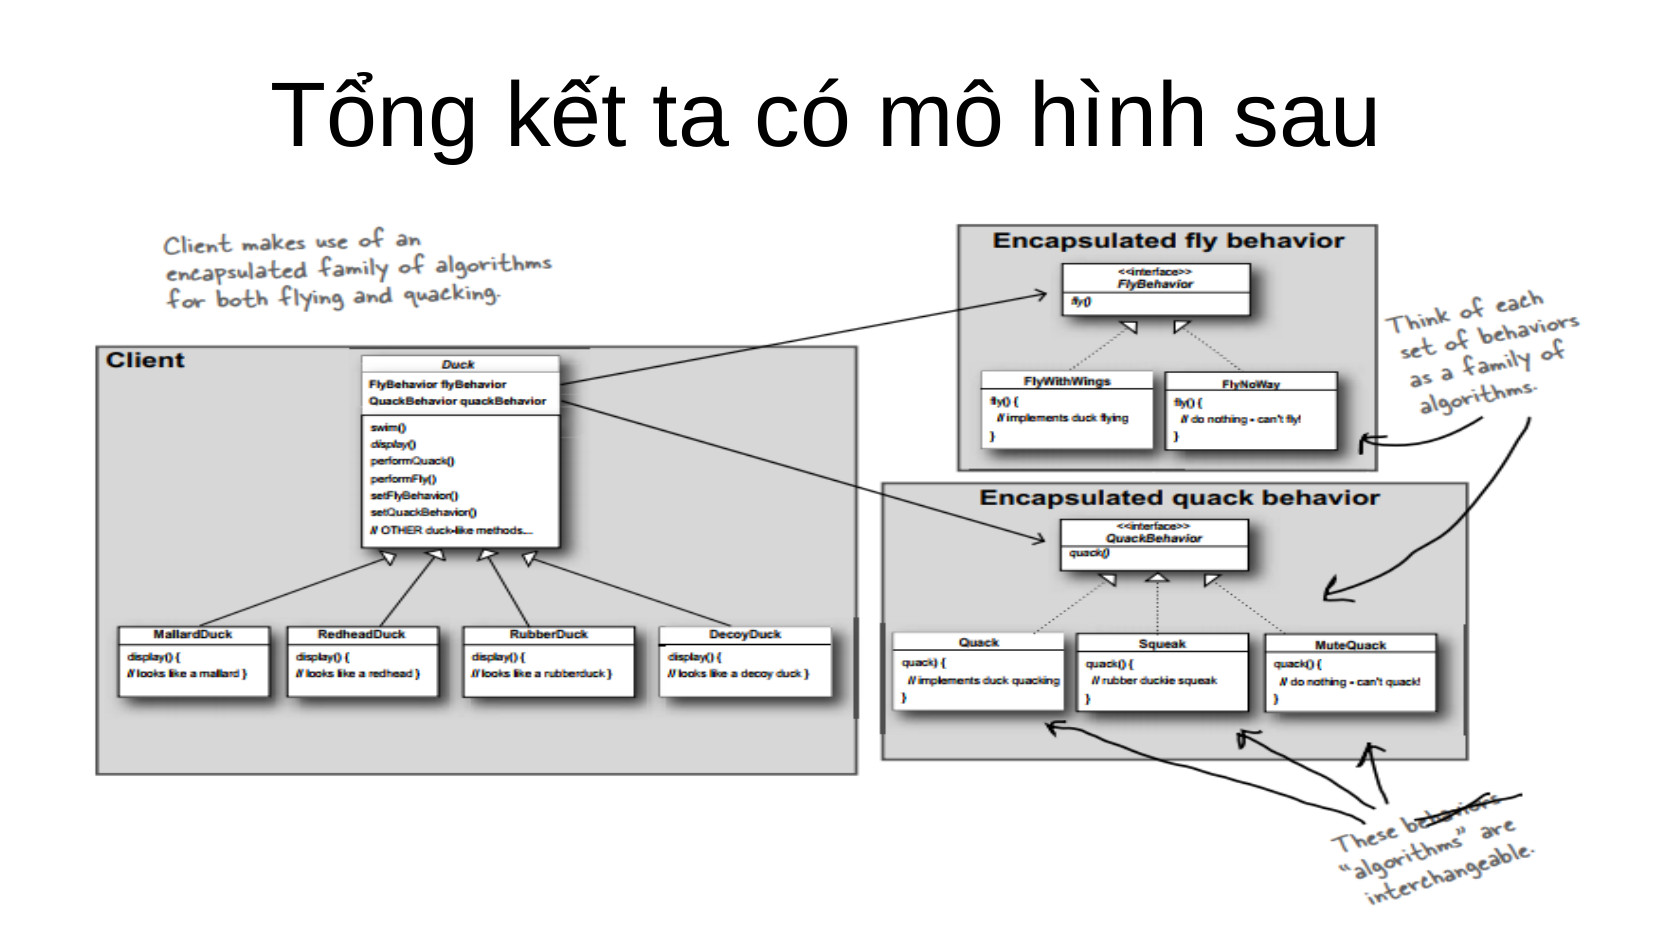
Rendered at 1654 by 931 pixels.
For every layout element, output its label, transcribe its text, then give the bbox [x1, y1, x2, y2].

picture [75, 209, 1591, 916]
title Tổng kết ta có mô hình sau [82, 37, 1571, 193]
